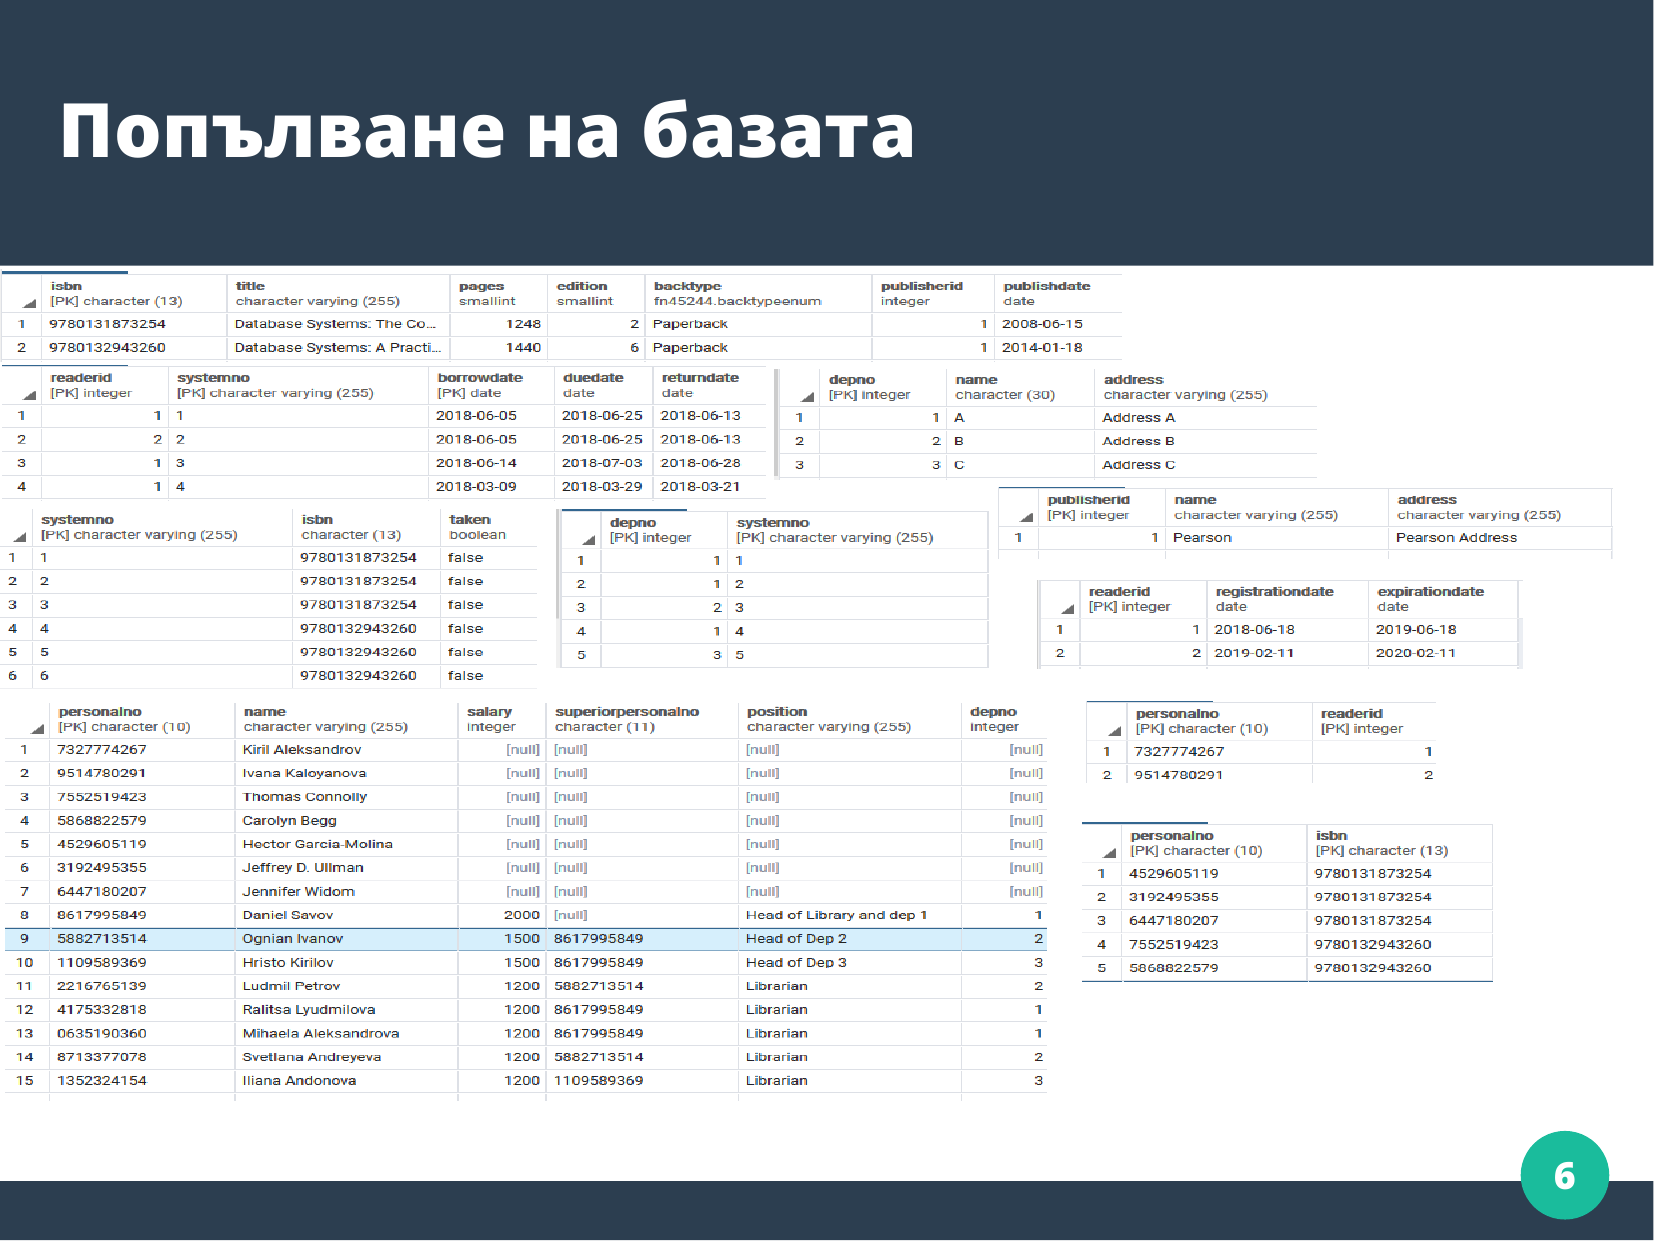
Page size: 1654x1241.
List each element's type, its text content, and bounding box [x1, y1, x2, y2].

title Попълване на базата [59, 49, 1595, 207]
picture [0, 269, 1654, 1126]
